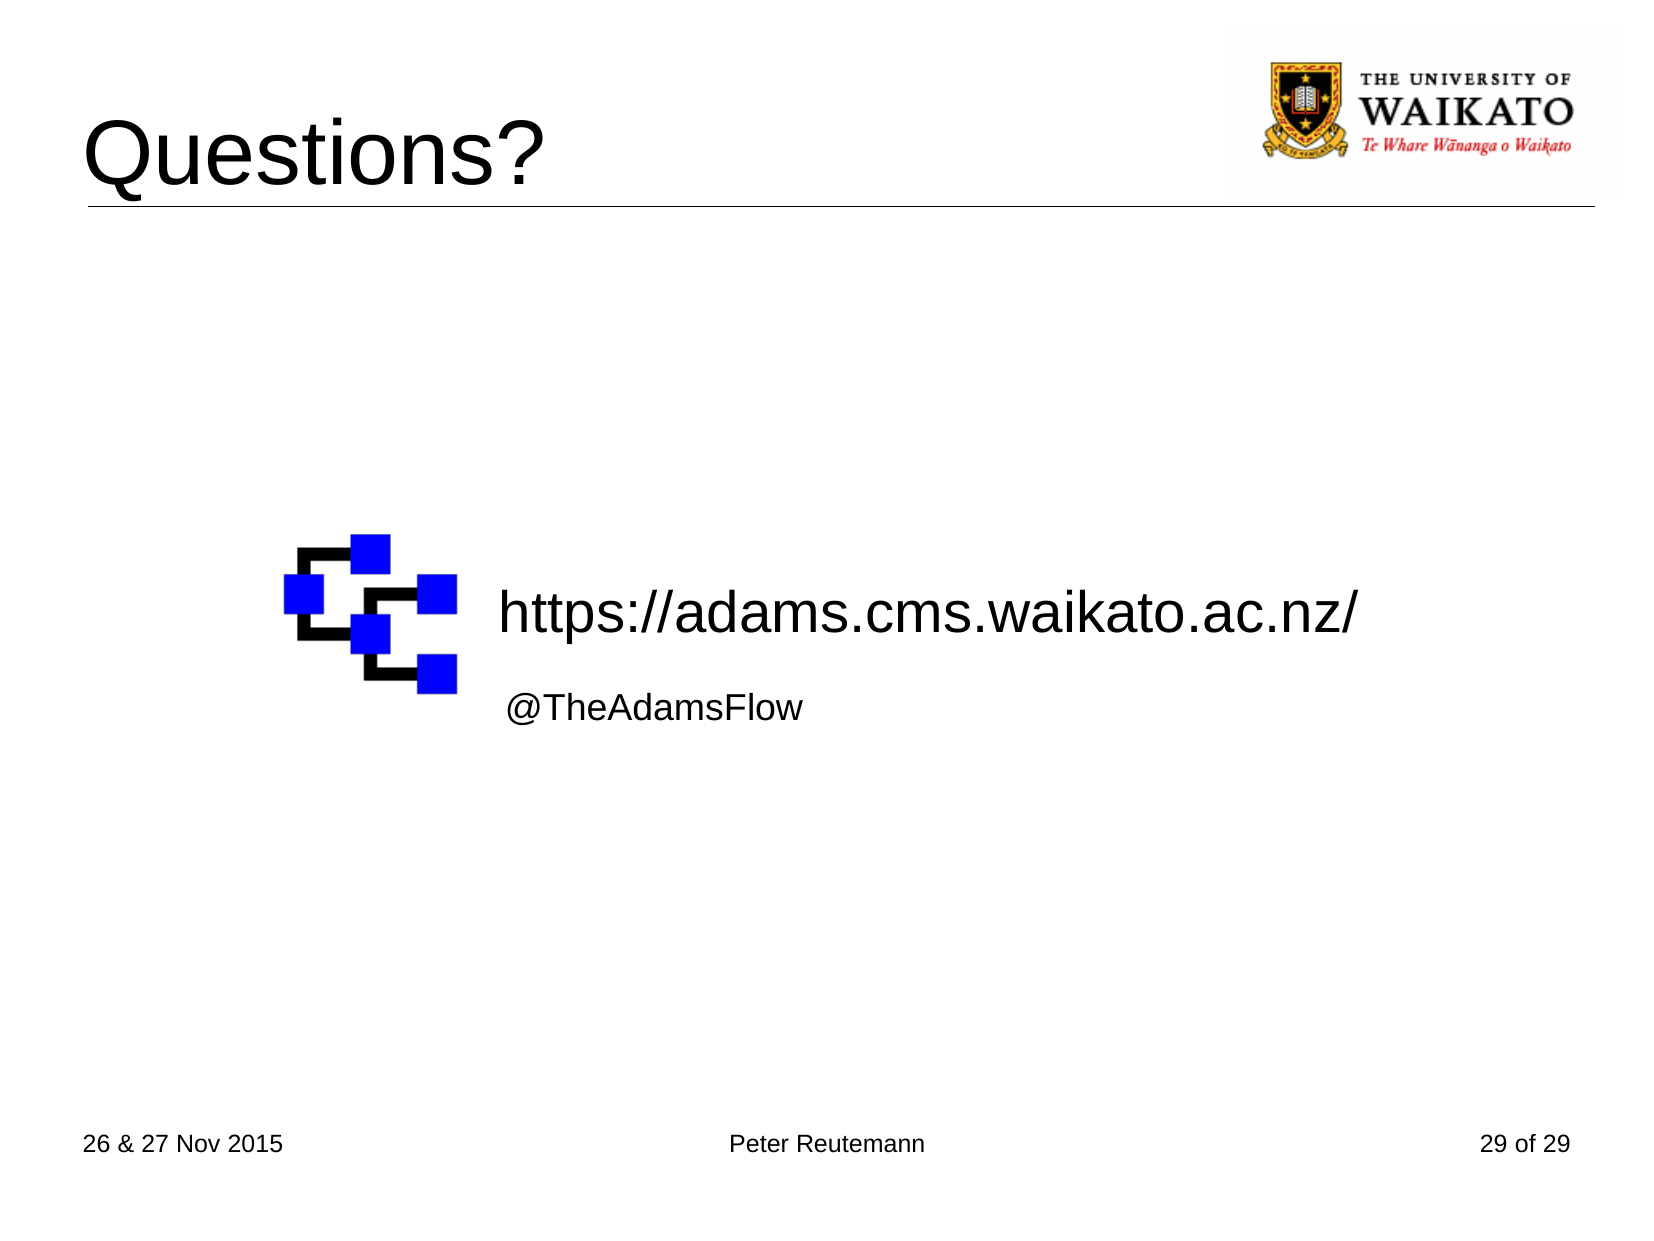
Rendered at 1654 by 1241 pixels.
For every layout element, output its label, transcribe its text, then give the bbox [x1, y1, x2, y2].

text_box @TheAdamsFlow [490, 679, 1140, 736]
picture [1228, 24, 1619, 201]
picture [271, 508, 484, 721]
text_box https://adams.cms.waikato.ac.nz/ [484, 572, 1418, 653]
title Questions? [82, 49, 1571, 257]
